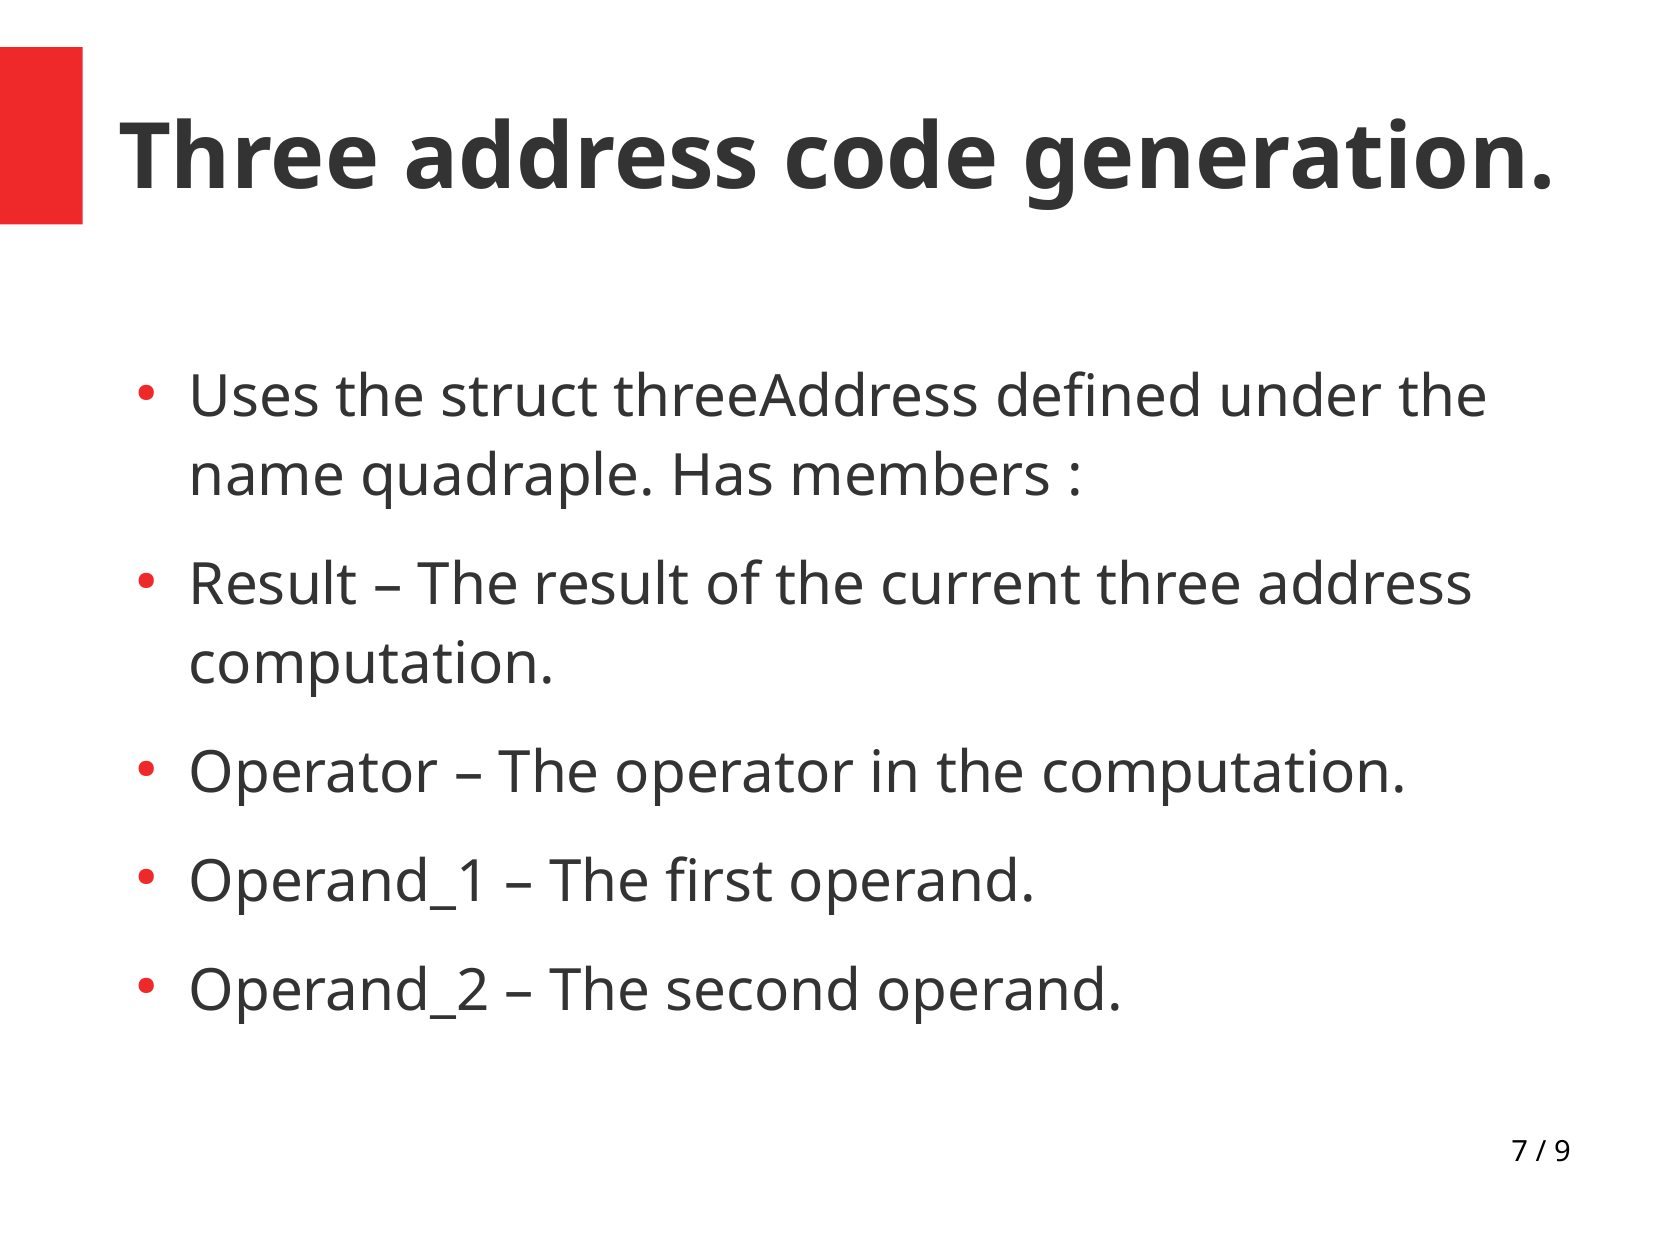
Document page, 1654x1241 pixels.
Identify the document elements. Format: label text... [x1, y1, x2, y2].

list Uses the struct threeAddress defined under the name quadraple. Has members : Result – The result of the current three address computation. Operator – The operator in the computation. Operand_1 – The first operand. Operand_2 – The second operand. [118, 354, 1536, 1074]
title Three address code generation. [118, 45, 1571, 260]
